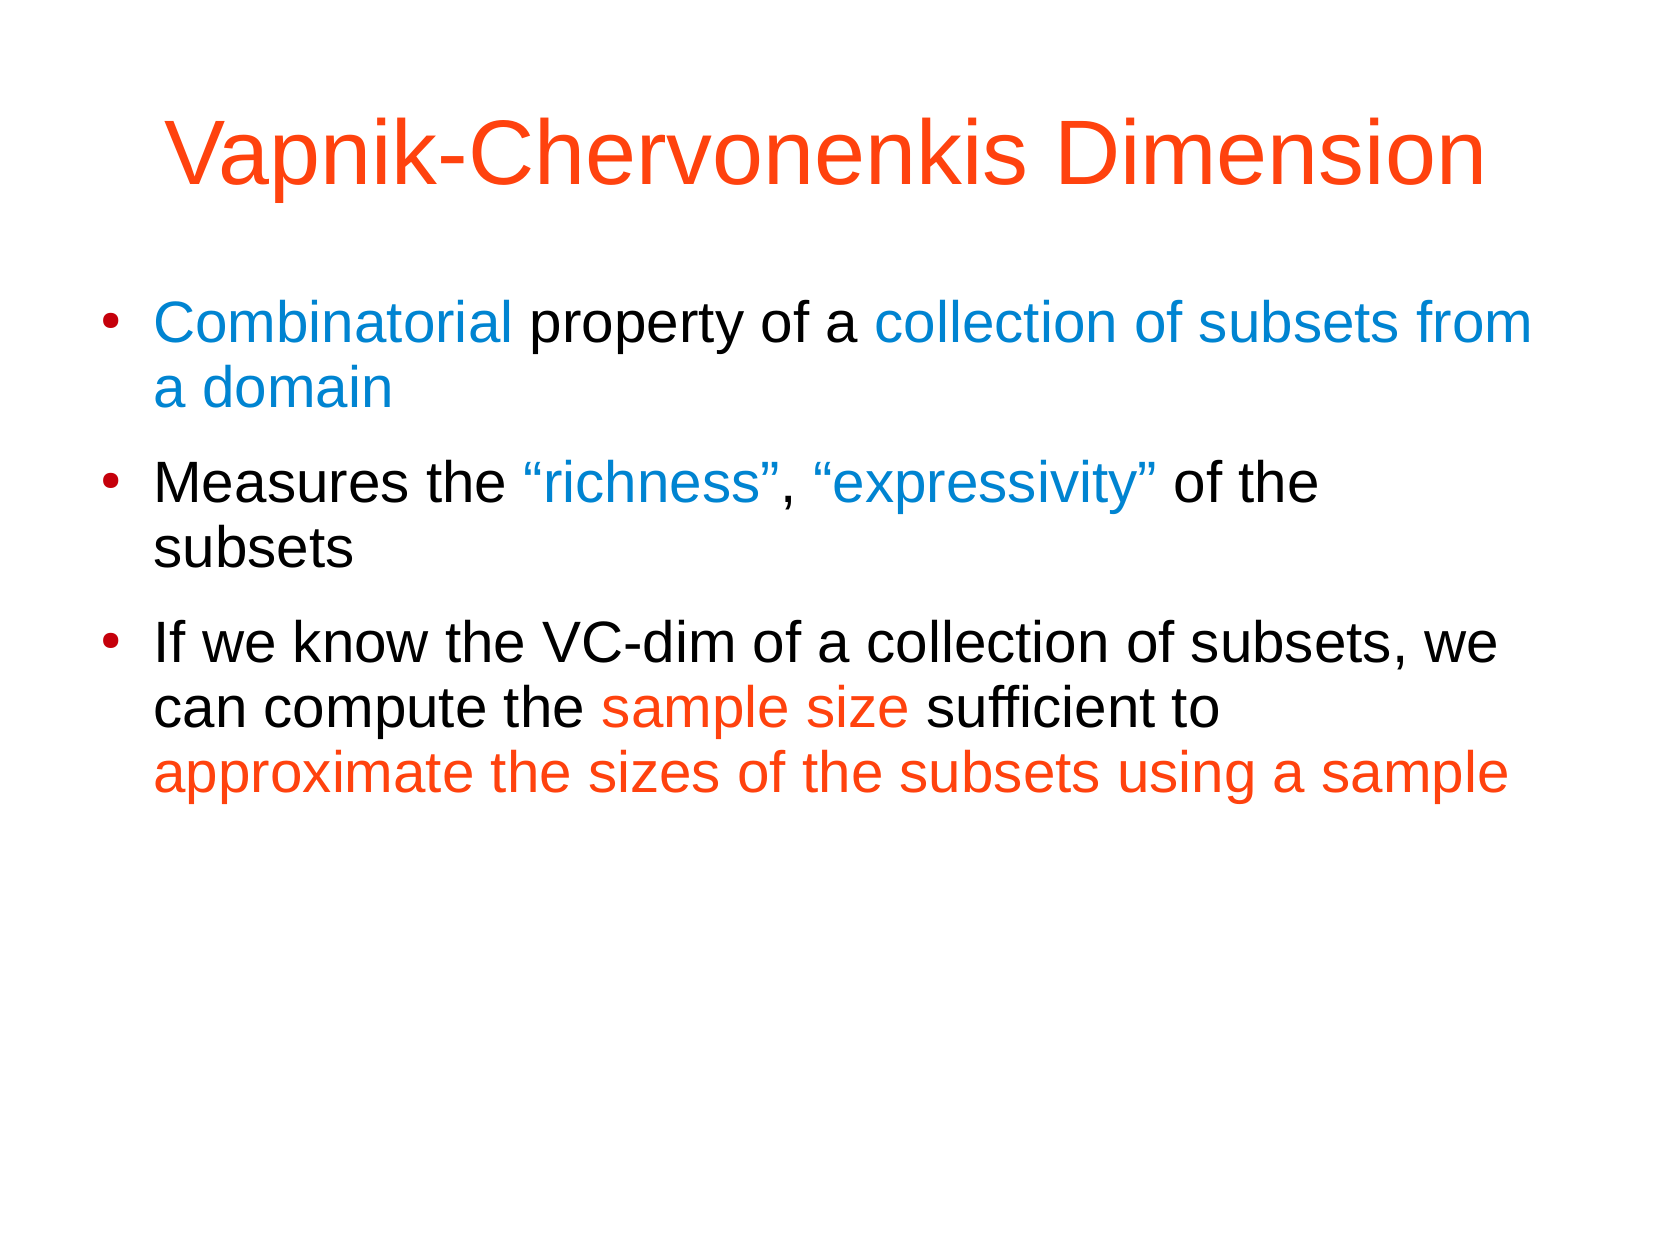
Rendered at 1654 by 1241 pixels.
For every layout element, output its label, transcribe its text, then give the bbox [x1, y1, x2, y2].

list Combinatorial property of a collection of subsets from a domain Measures the “richness”, “expressivity” of the subsets If we know the VC-dim of a collection of subsets, we can compute the sample size sufficient to approximate the sizes of the subsets using a sample [82, 290, 1538, 1010]
title Vapnik-Chervonenkis Dimension [82, 49, 1571, 257]
